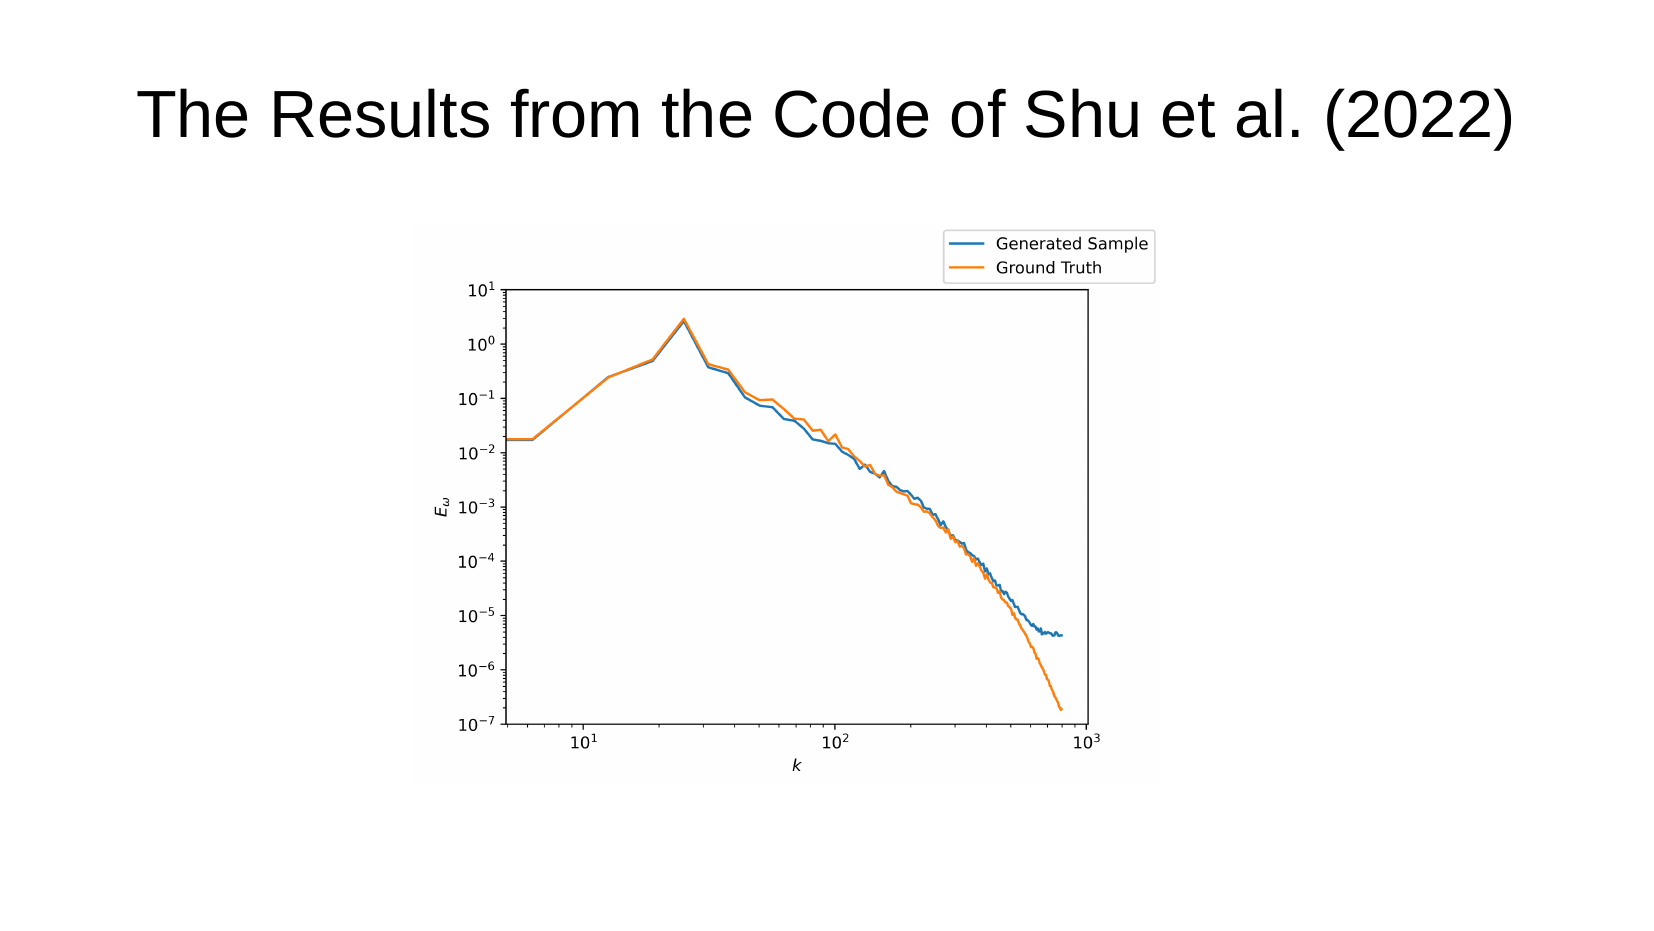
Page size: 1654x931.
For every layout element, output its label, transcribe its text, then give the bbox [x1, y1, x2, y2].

picture [412, 222, 1163, 786]
title The Results from the Code of Shu et al. (2022) [82, 37, 1571, 193]
